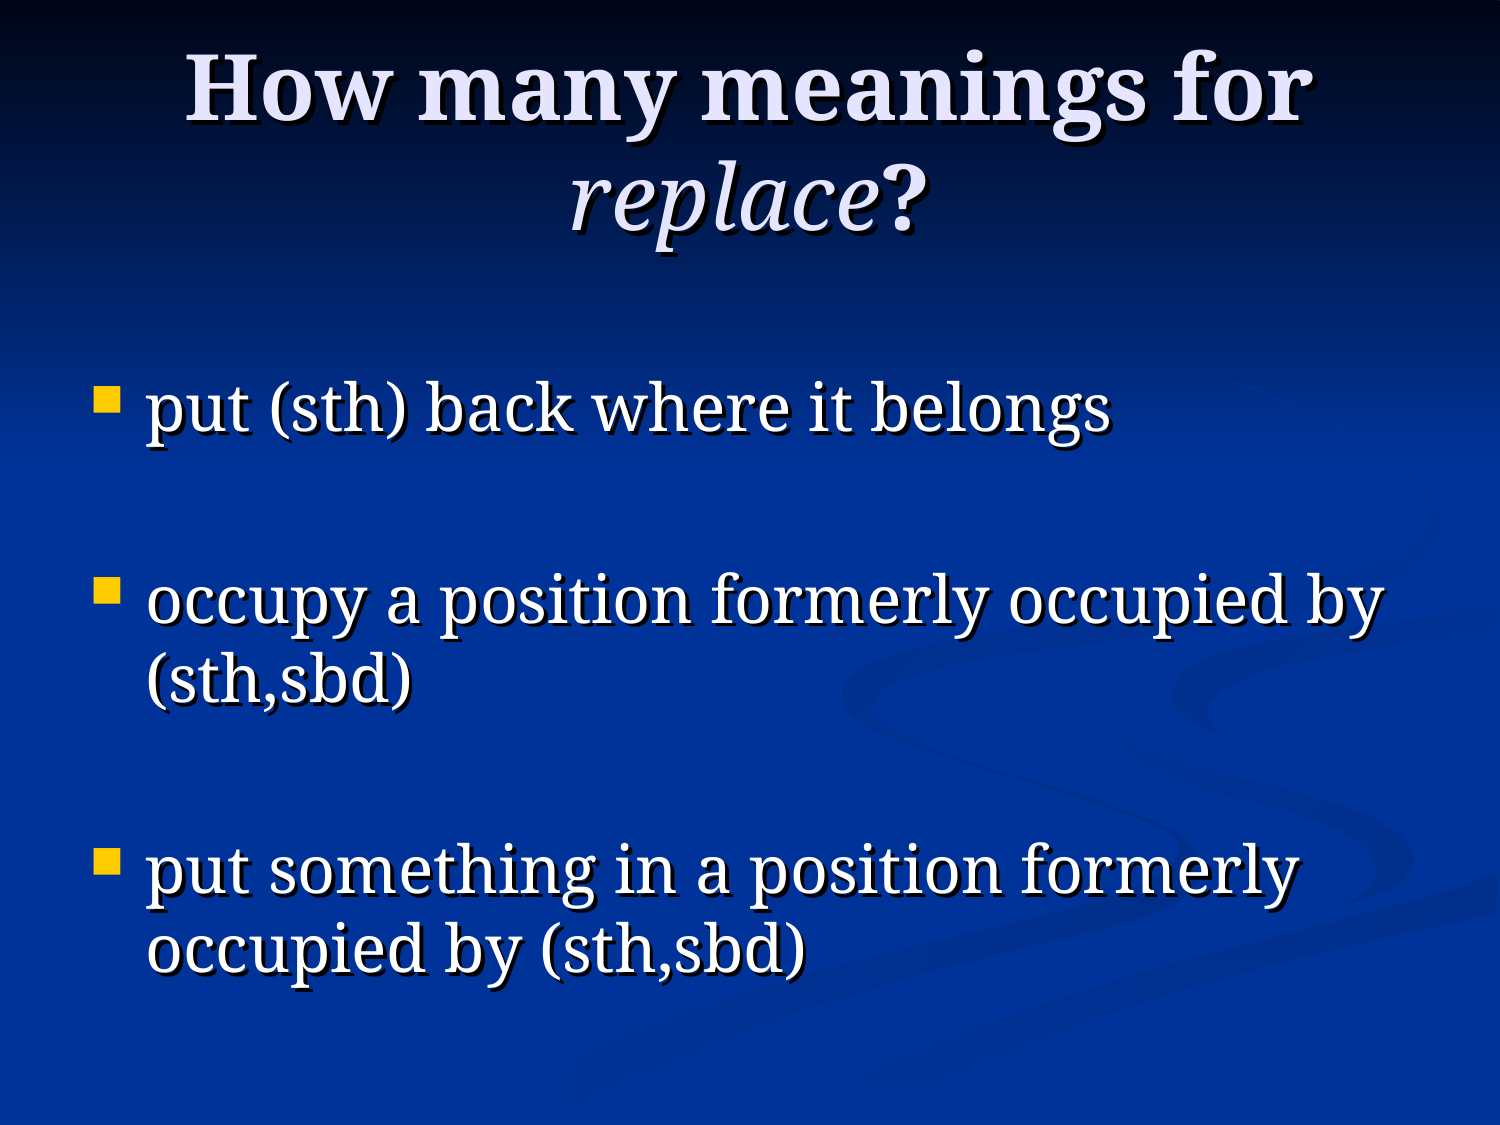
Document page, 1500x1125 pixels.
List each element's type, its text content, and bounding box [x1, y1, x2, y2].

title How many meanings for replace? [75, 45, 1426, 233]
list put (sth) back where it belongs occupy a position formerly occupied by (sth,sbd) put something in a position formerly occupied by (sth,sbd) [75, 262, 1426, 1001]
